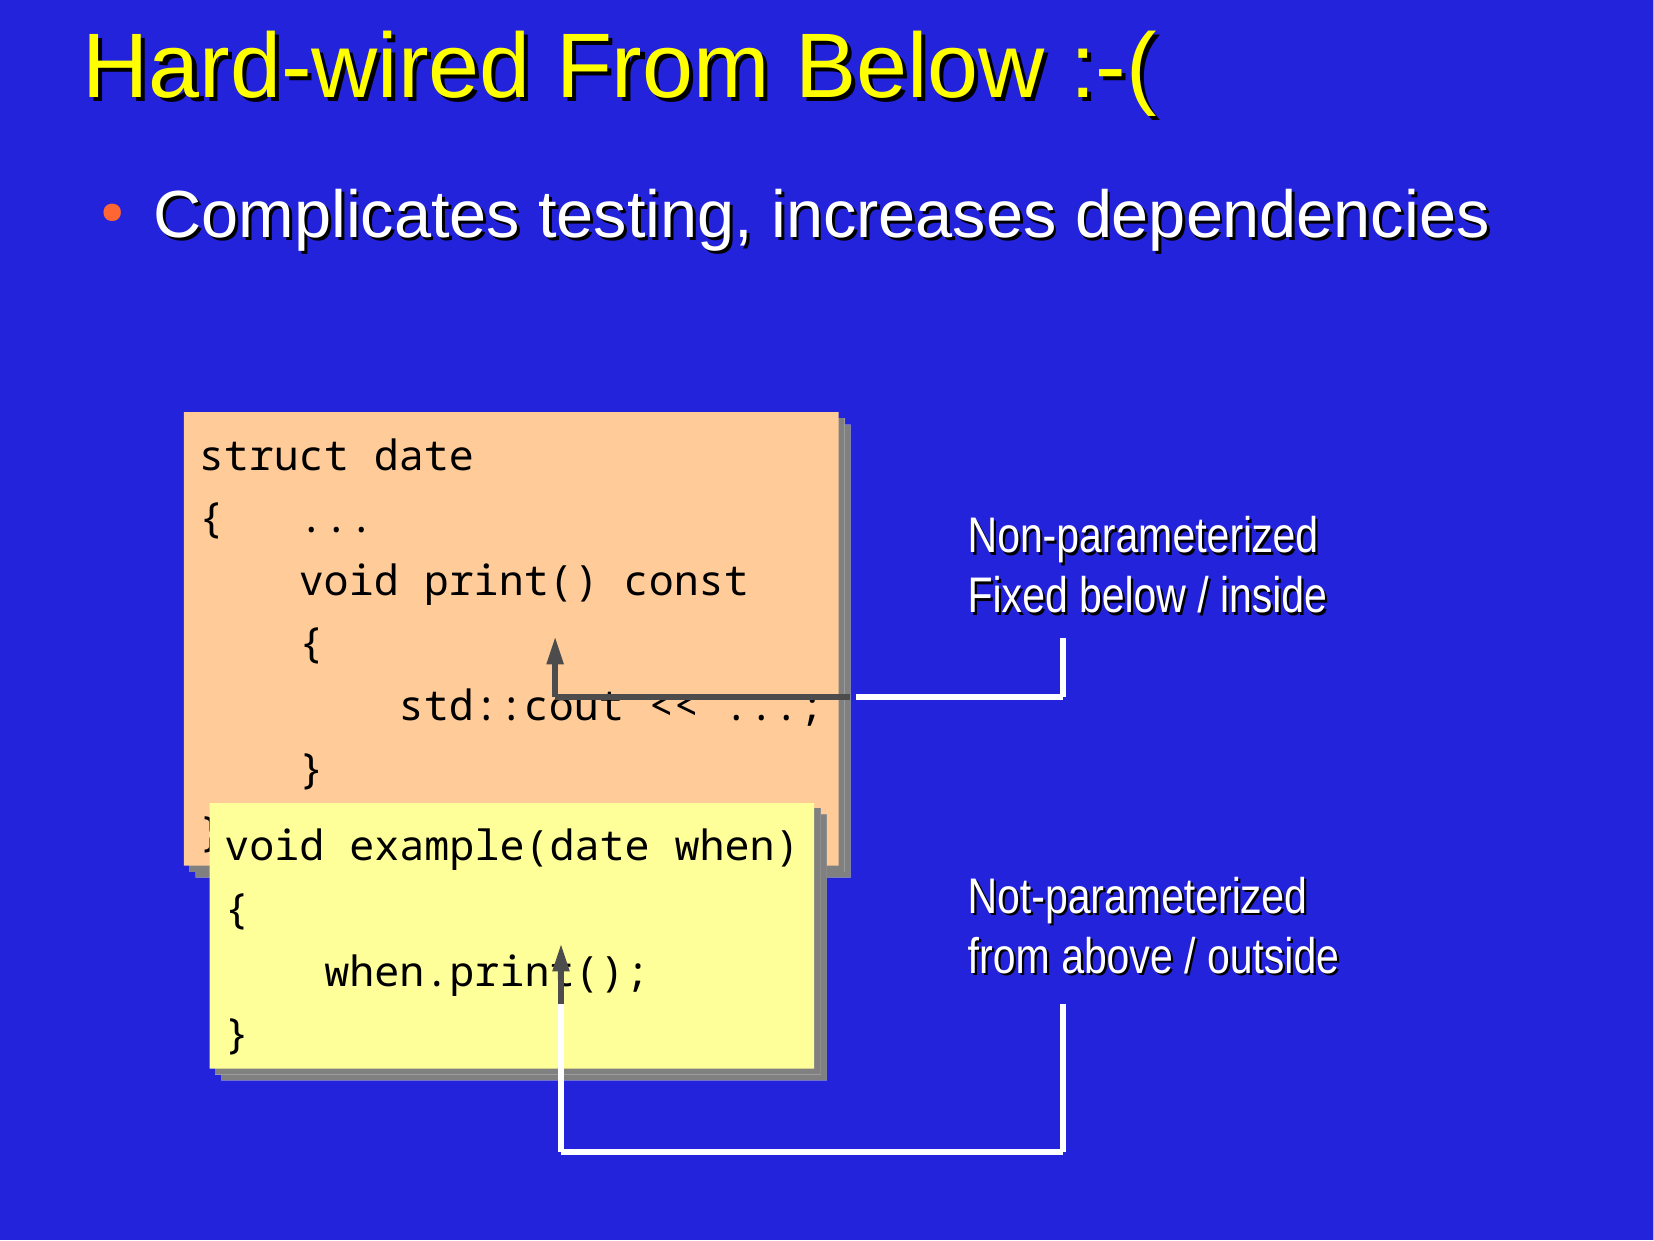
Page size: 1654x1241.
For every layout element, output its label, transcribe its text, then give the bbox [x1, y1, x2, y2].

list Complicates testing, increases dependencies [82, 177, 1595, 1182]
text_box Not-parameterized from above / outside [953, 855, 1536, 991]
text_box struct date { ... void print() const { std::cout << ...; } }; [183, 412, 839, 866]
text_box Non-parameterized Fixed below / inside [952, 495, 1369, 631]
text_box void example(date when) { when.print(); } [209, 803, 815, 1069]
title Hard-wired From Below :-( [82, 2, 1571, 130]
